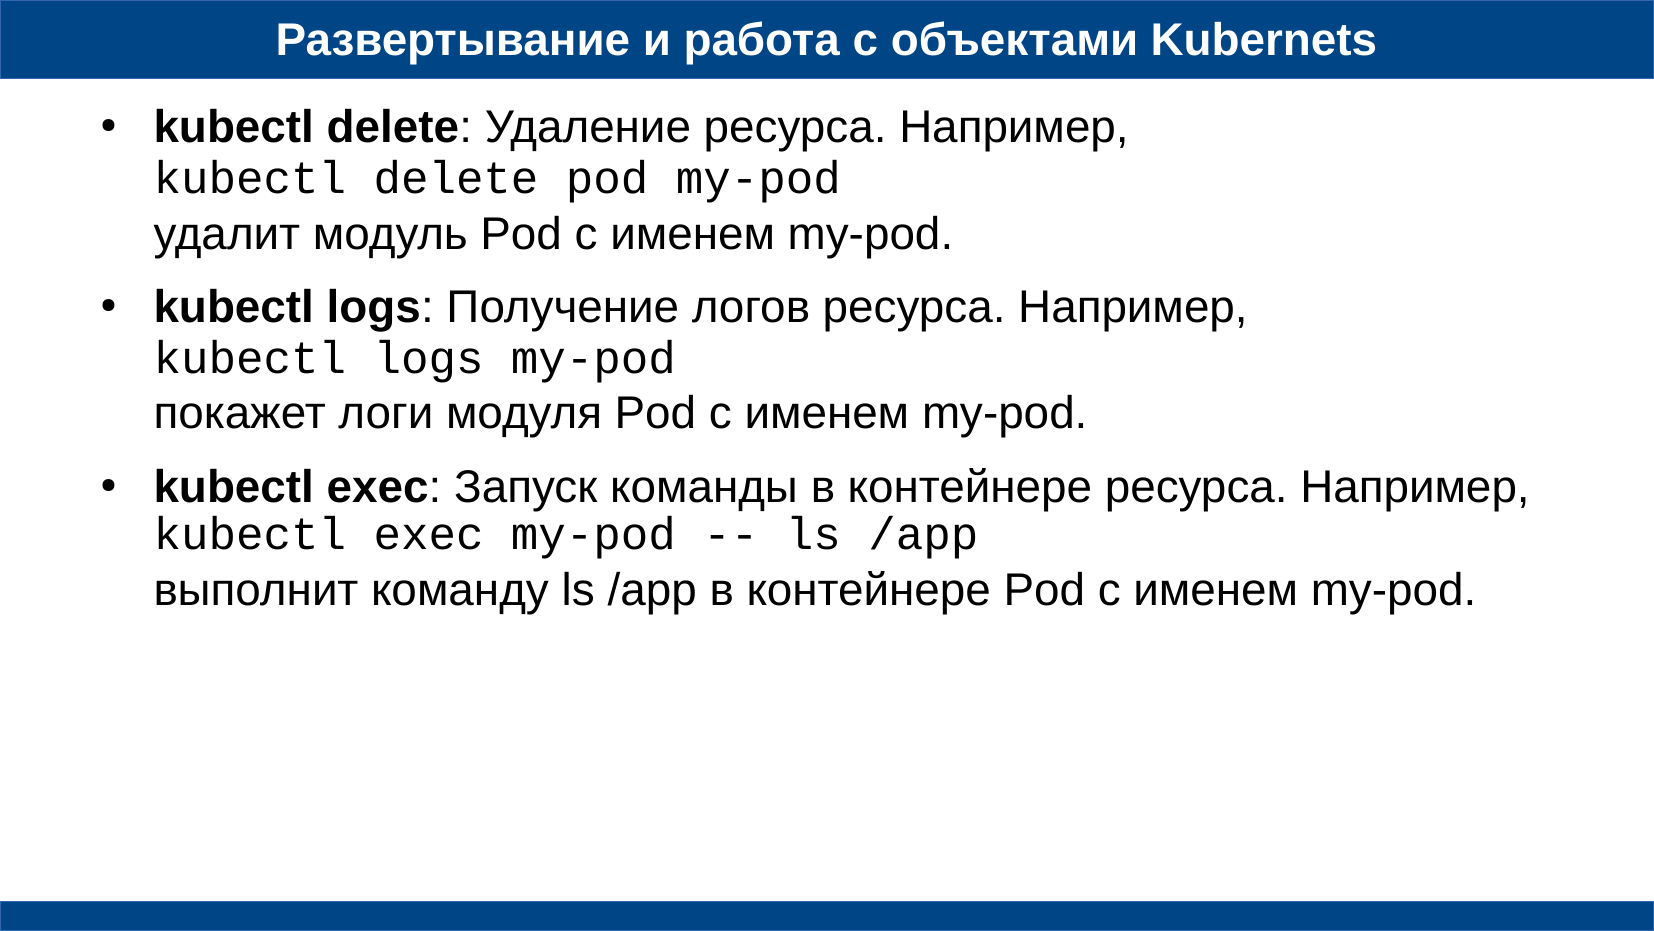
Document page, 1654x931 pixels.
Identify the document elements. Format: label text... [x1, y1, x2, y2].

list kubectl delete: Удаление ресурса. Например, kubectl delete pod my-pod удалит модуль Pod с именем my-pod. kubectl logs: Получение логов ресурса. Например, kubectl logs my-pod покажет логи модуля Pod с именем my-pod. kubectl exec: Запуск команды в контейнере ресурса. Например, kubectl exec my-pod -- ls /app выполнит команду ls /app в контейнере Pod с именем my-pod. [82, 101, 1571, 796]
title Развертывание и работа с объектами Kubernets [0, 0, 1654, 79]
